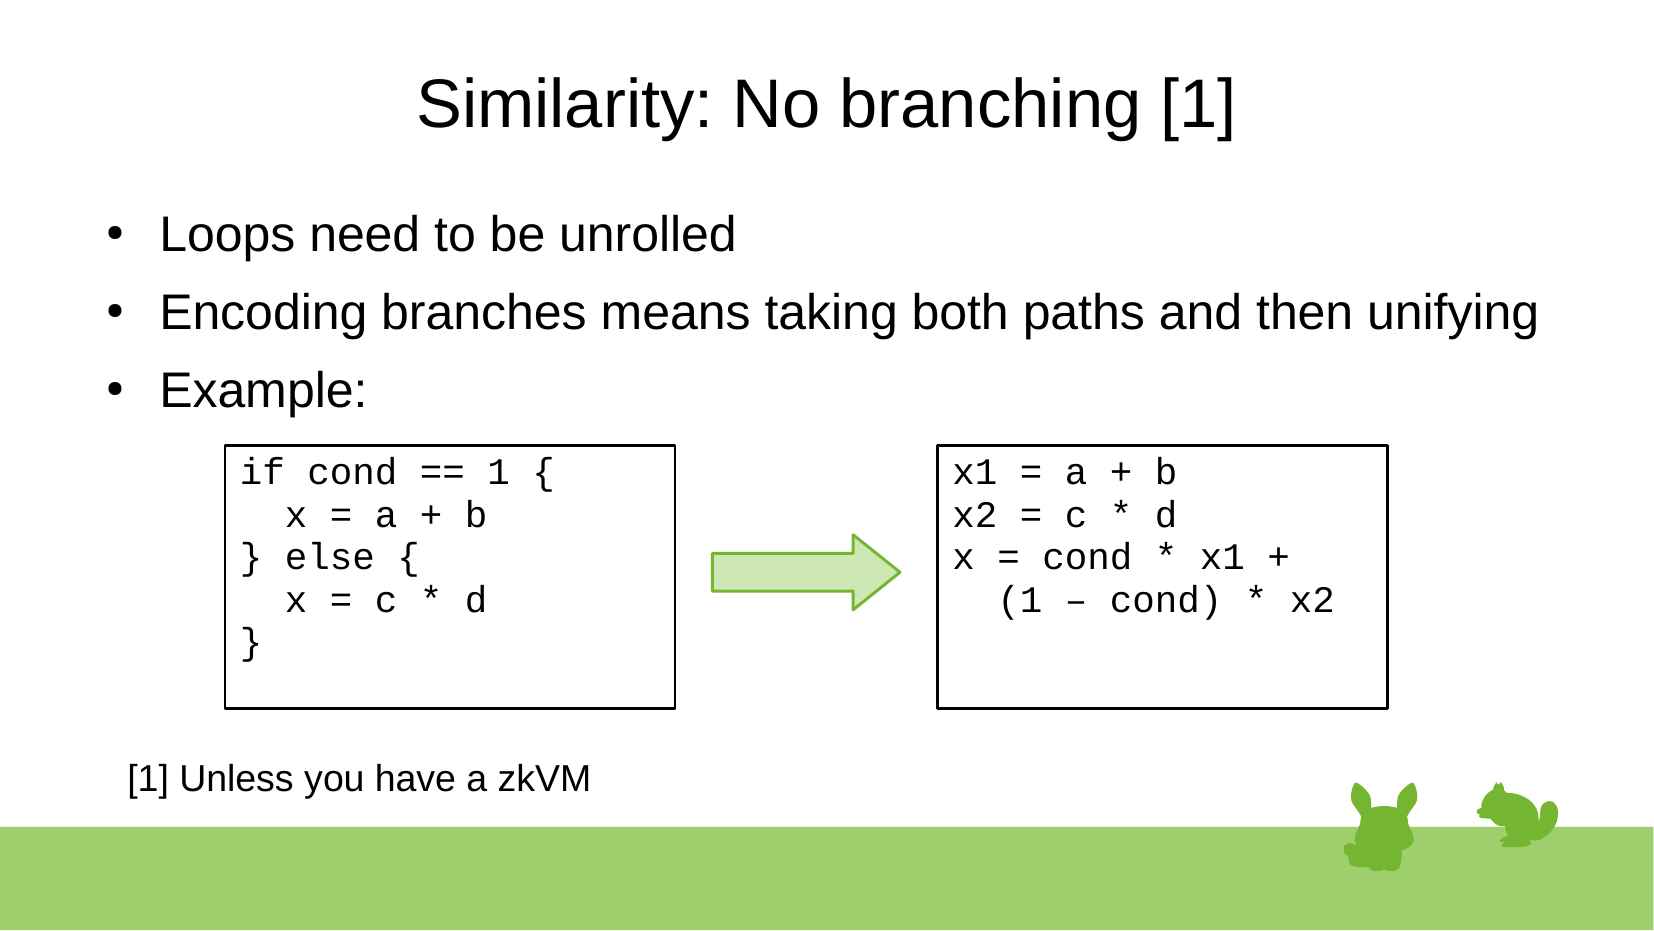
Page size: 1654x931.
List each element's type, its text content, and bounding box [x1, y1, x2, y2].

title Similarity: No branching [1] [88, 29, 1565, 178]
text_box if cond == 1 { x = a + b } else { x = c * d } [225, 445, 676, 709]
text_box [712, 534, 901, 610]
list Loops need to be unrolled Encoding branches means taking both paths and then unifying Example: [88, 206, 1565, 739]
text_box x1 = a + b x2 = c * d x = cond * x1 + (1 – cond) * x2 [937, 445, 1388, 709]
text_box [1] Unless you have a zkVM [112, 750, 1051, 826]
